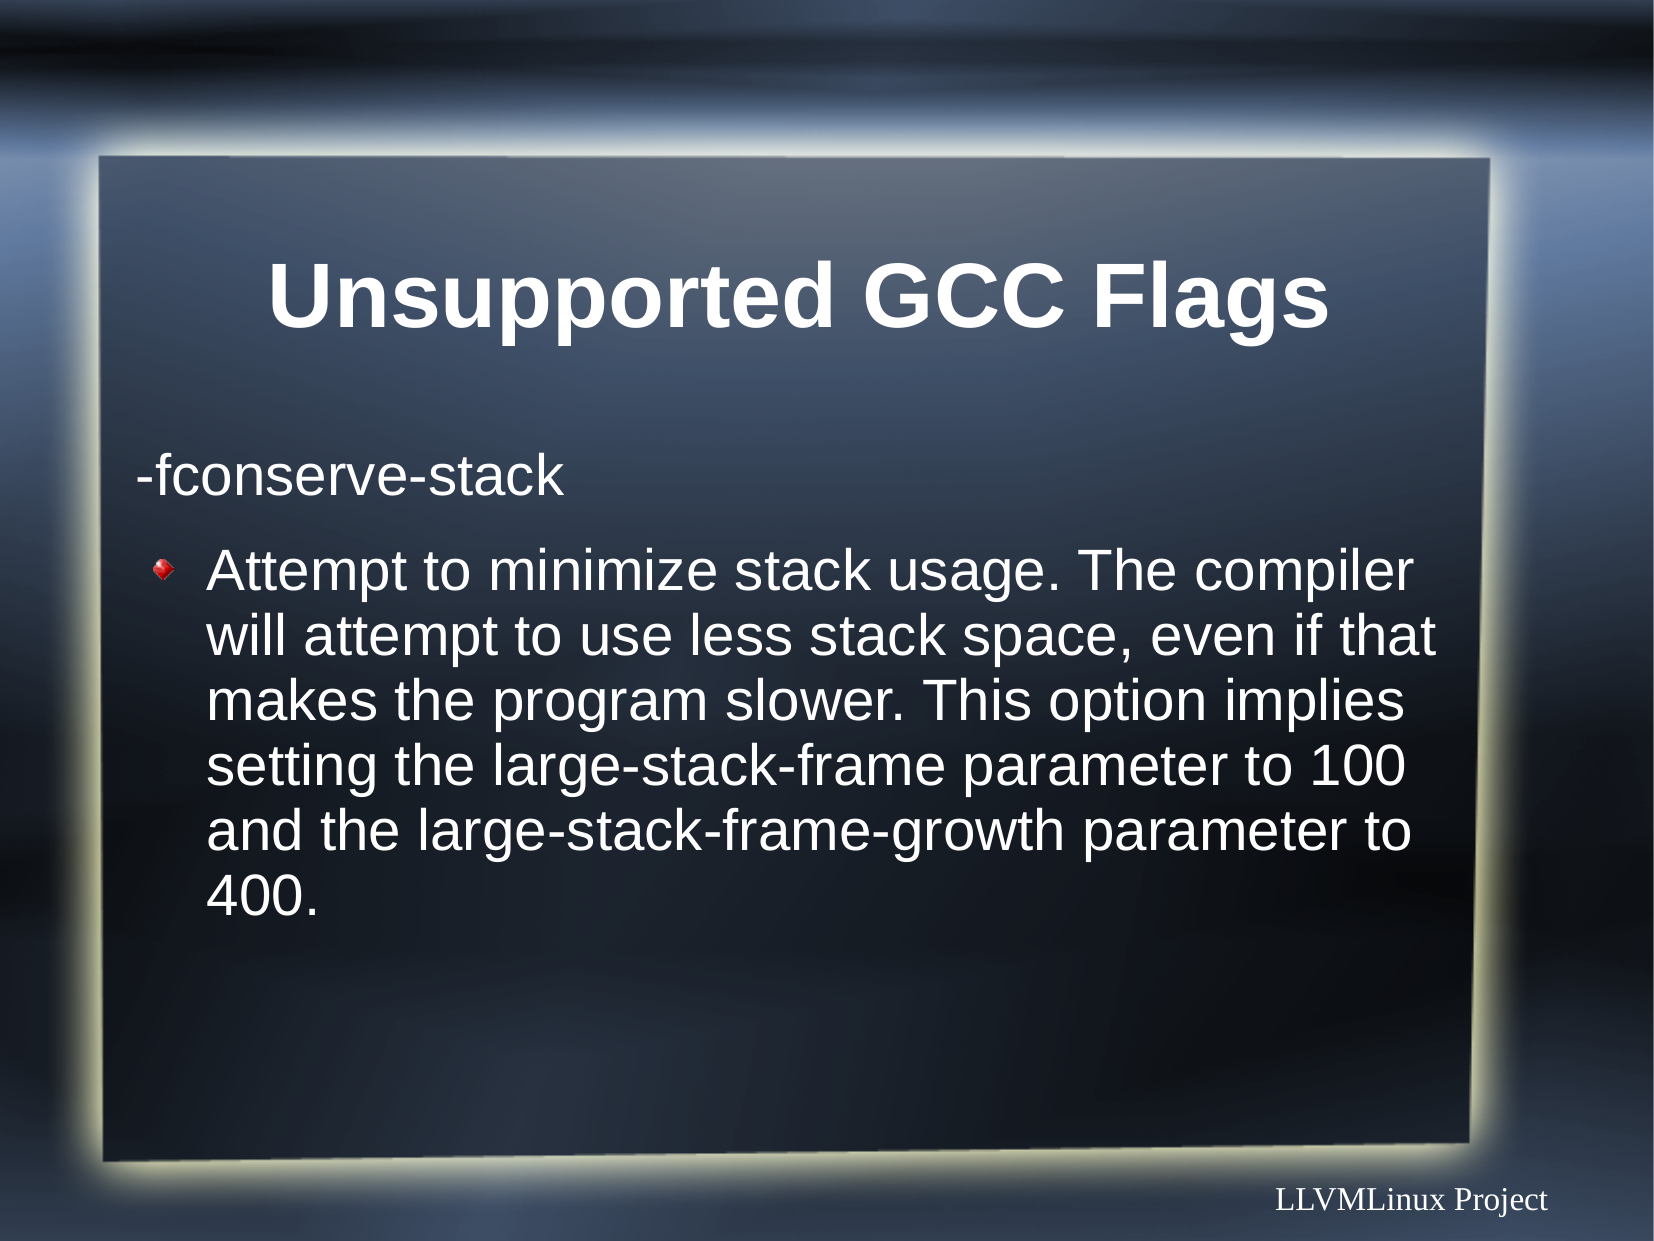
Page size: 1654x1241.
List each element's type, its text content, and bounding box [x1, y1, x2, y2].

list -fconserve-stack Attempt to minimize stack usage. The compiler will attempt to use less stack space, even if that makes the program slower. This option implies setting the large-stack-frame parameter to 100 and the large-stack-frame-growth parameter to 400. [135, 442, 1447, 1163]
picture [0, 0, 1654, 1241]
title Unsupported GCC Flags [124, 177, 1477, 414]
